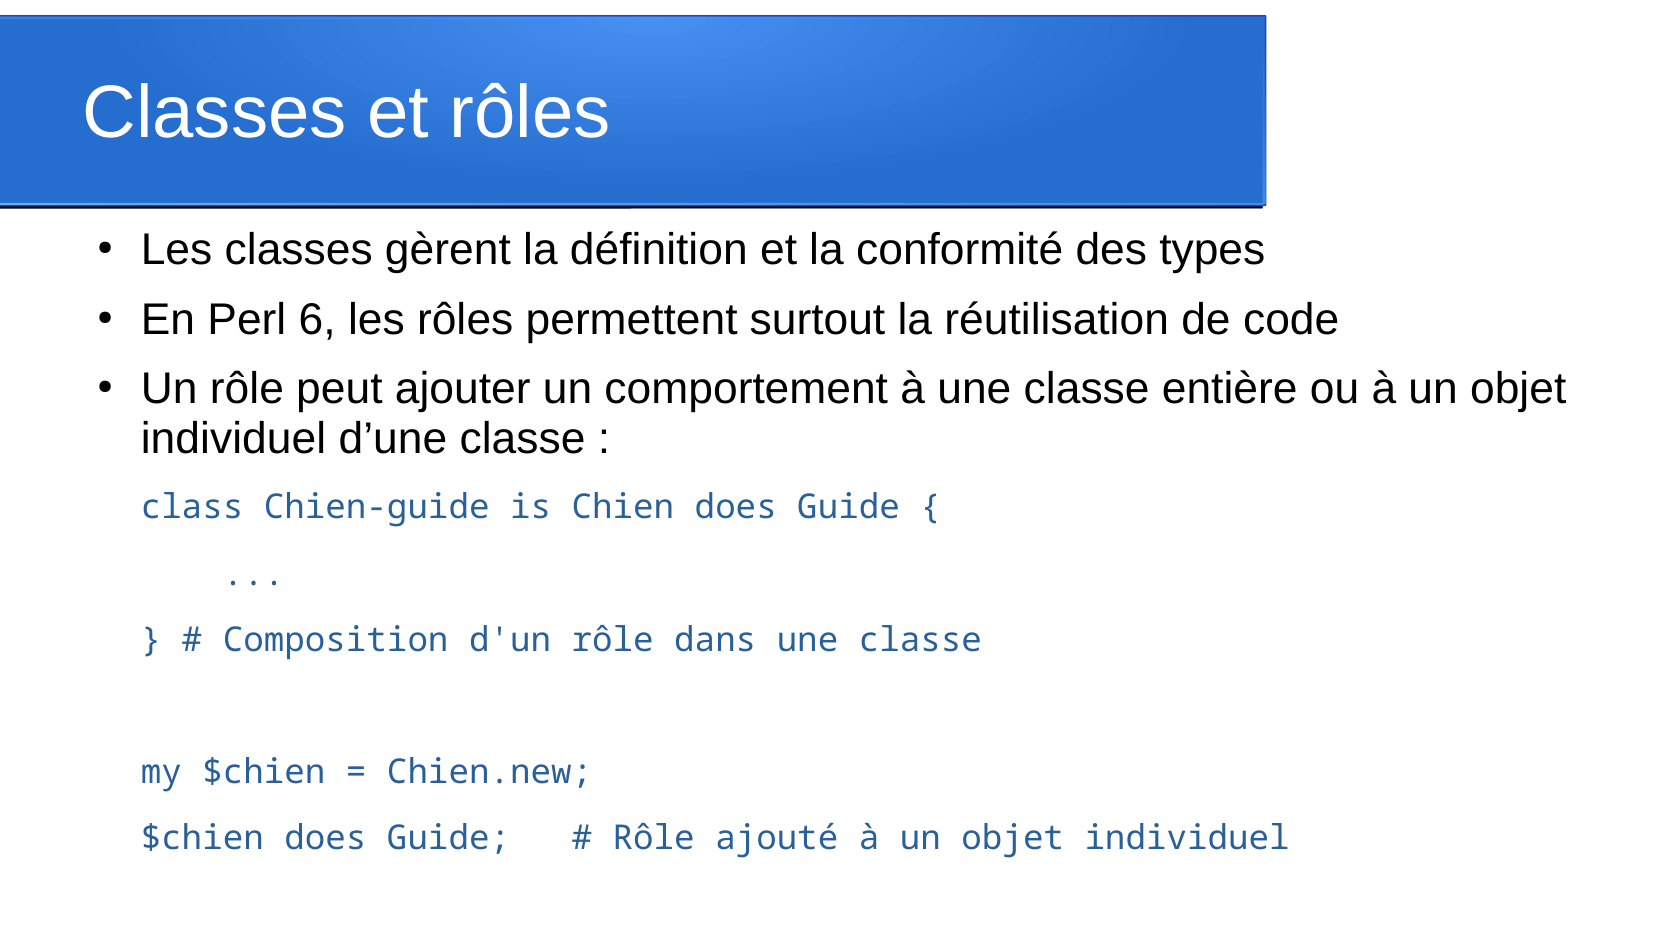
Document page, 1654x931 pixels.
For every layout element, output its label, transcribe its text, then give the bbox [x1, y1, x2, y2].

picture [0, 13, 1270, 212]
list Les classes gèrent la définition et la conformité des types En Perl 6, les rôles permettent surtout la réutilisation de code Un rôle peut ajouter un comportement à une classe entière ou à un objet individuel d’une classe : class Chien-guide is Chien does Guide { ... } # Composition d'un rôle dans une classe my $chien = Chien.new; $chien does Guide; # Rôle ajouté à un objet individuel [82, 224, 1571, 863]
title Classes et rôles [82, 35, 1235, 189]
